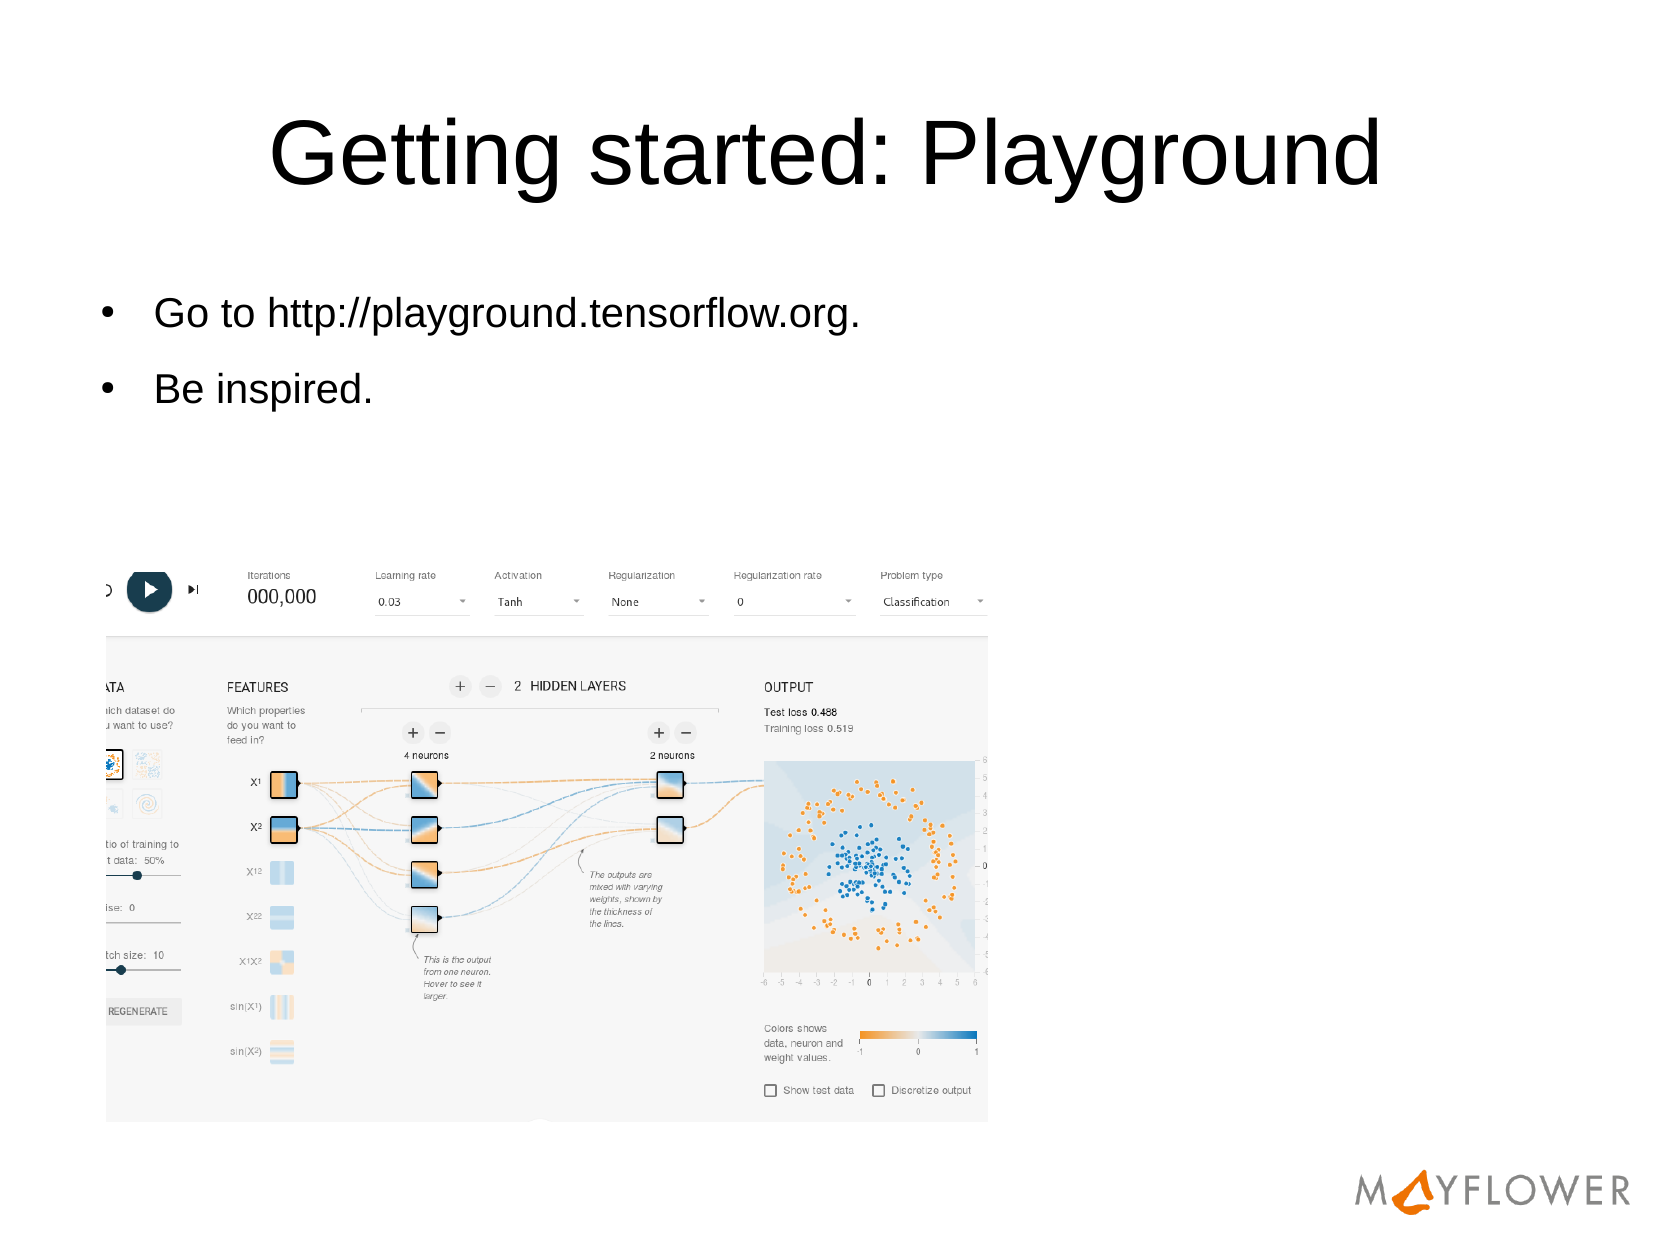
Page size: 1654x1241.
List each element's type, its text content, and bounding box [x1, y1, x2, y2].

list Go to http://playground.tensorflow.org. Be inspired. [82, 290, 1571, 1010]
picture [1355, 1169, 1630, 1215]
picture [106, 572, 988, 1122]
title Getting started: Playground [82, 49, 1571, 257]
